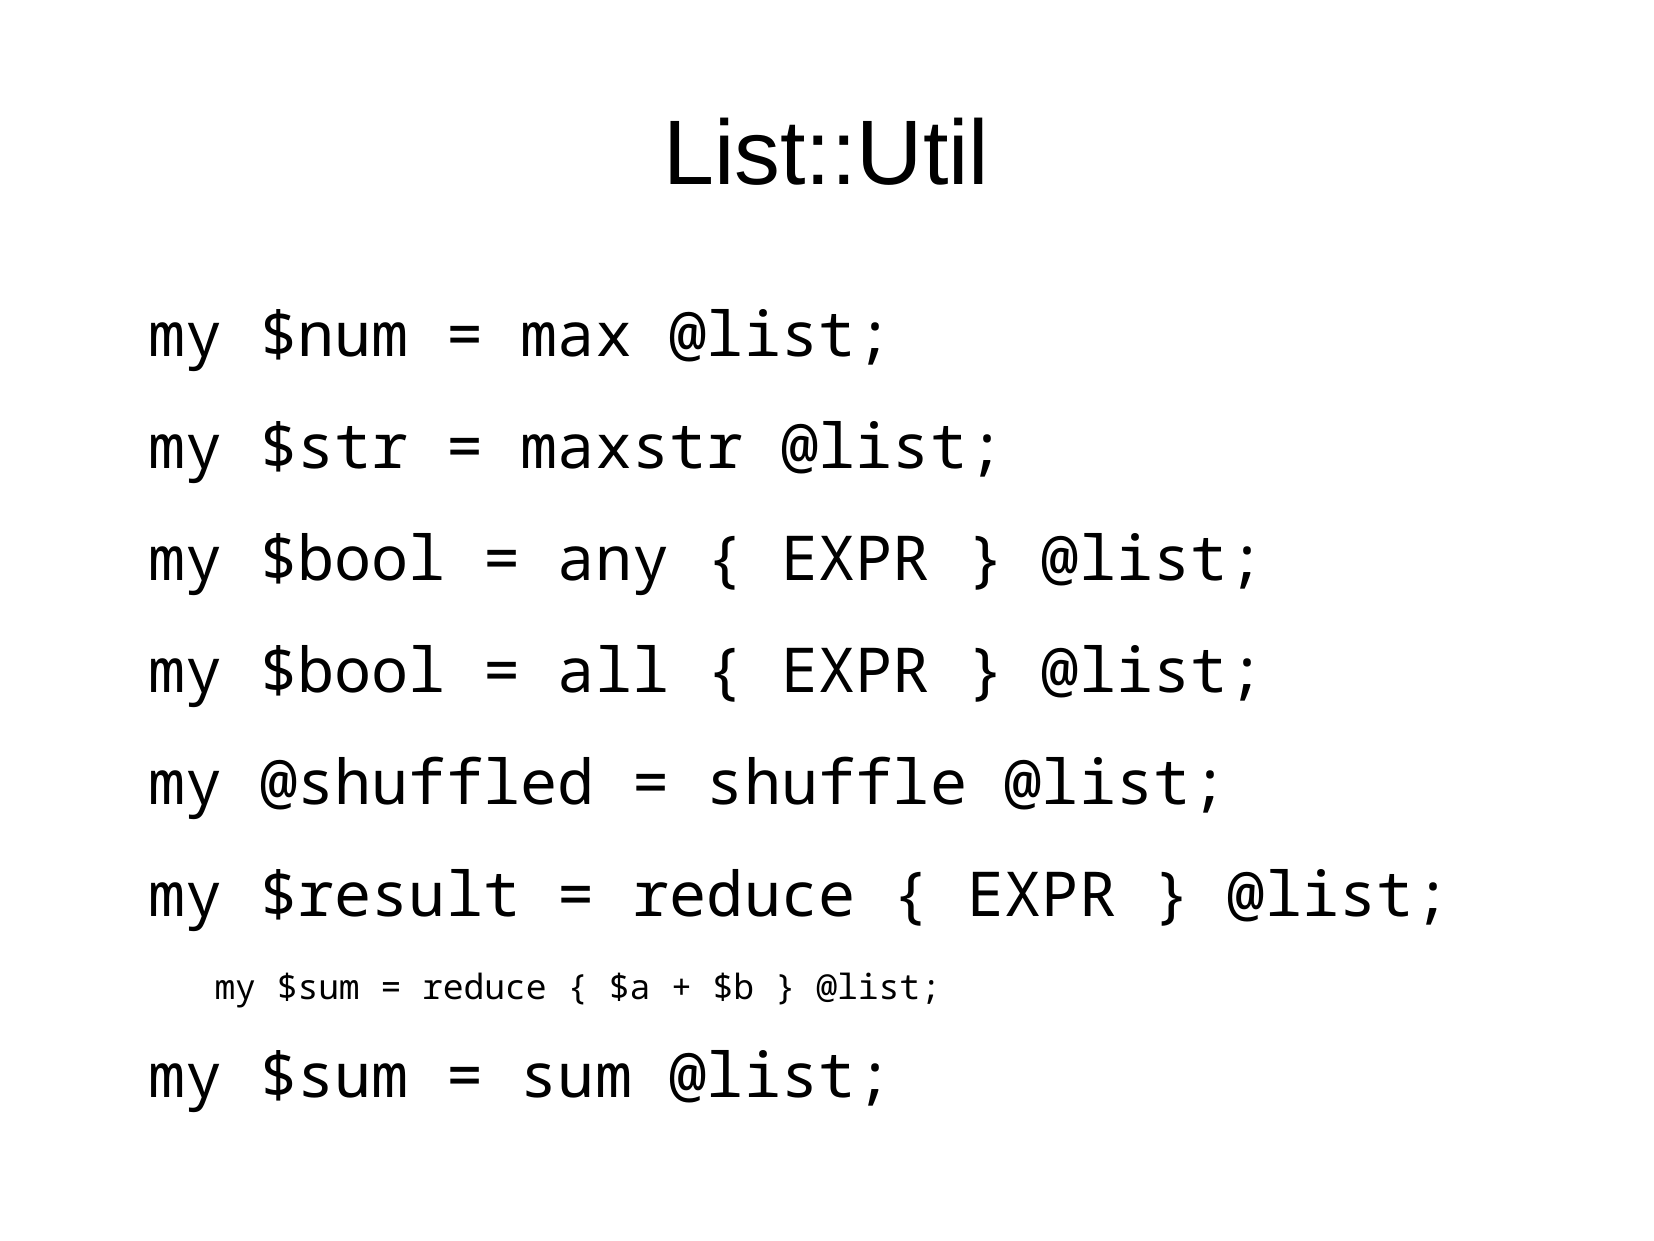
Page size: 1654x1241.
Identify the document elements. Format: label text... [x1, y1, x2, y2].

list my $num = max @list; my $str = maxstr @list; my $bool = any { EXPR } @list; my $bool = all { EXPR } @list; my @shuffled = shuffle @list; my $result = reduce { EXPR } @list; my $sum = reduce { $a + $b } @list; my $sum = sum @list; [82, 290, 1571, 1126]
title List::Util [82, 49, 1571, 257]
